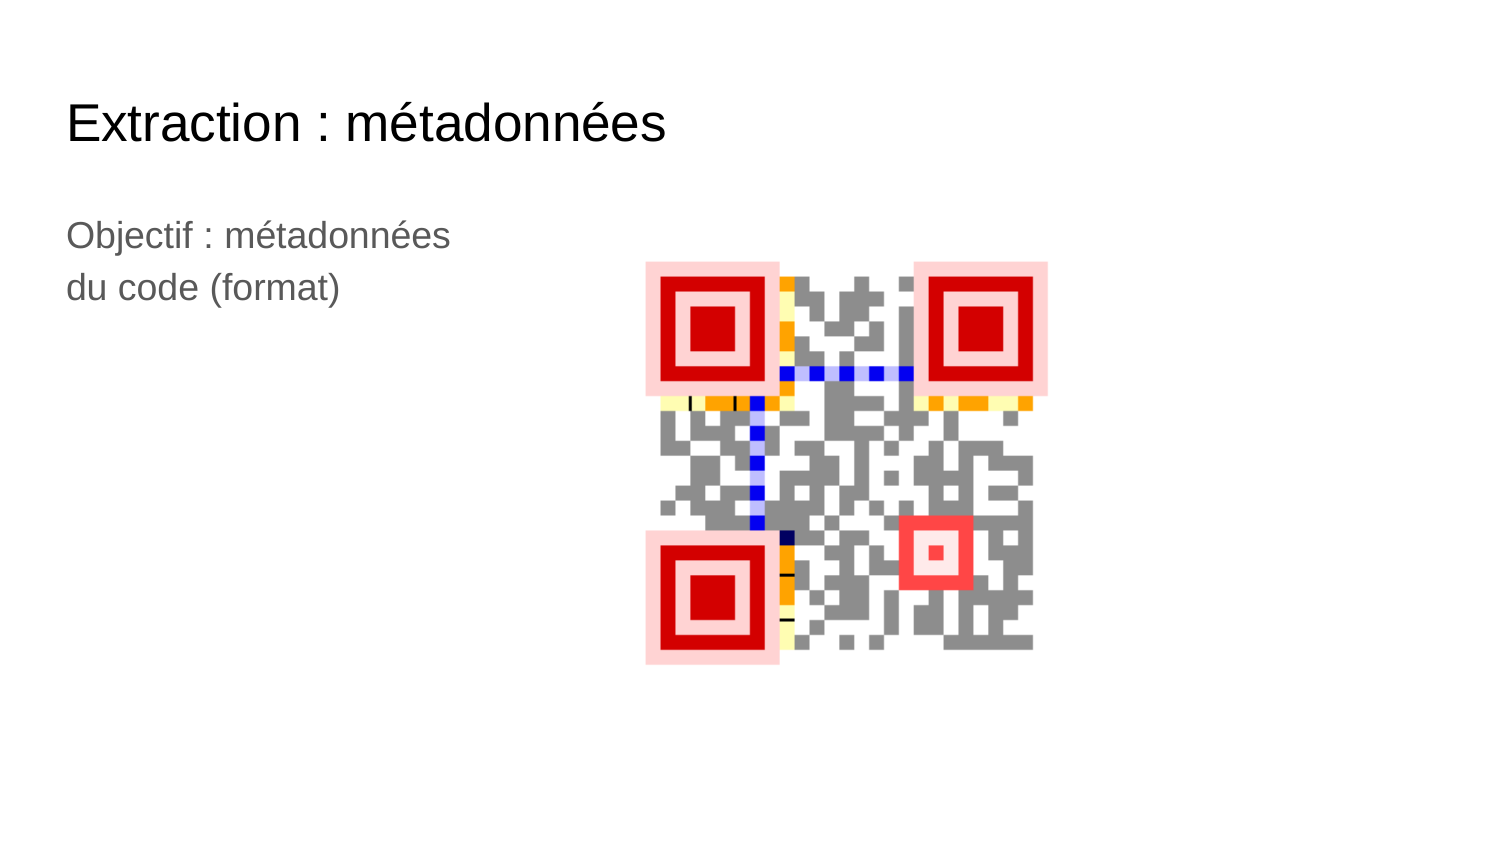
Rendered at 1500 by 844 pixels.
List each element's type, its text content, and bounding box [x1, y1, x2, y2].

title Extraction : métadonnées [51, 72, 1449, 167]
list Objectif : métadonnées du code (format) [51, 189, 473, 750]
picture [631, 247, 1063, 680]
